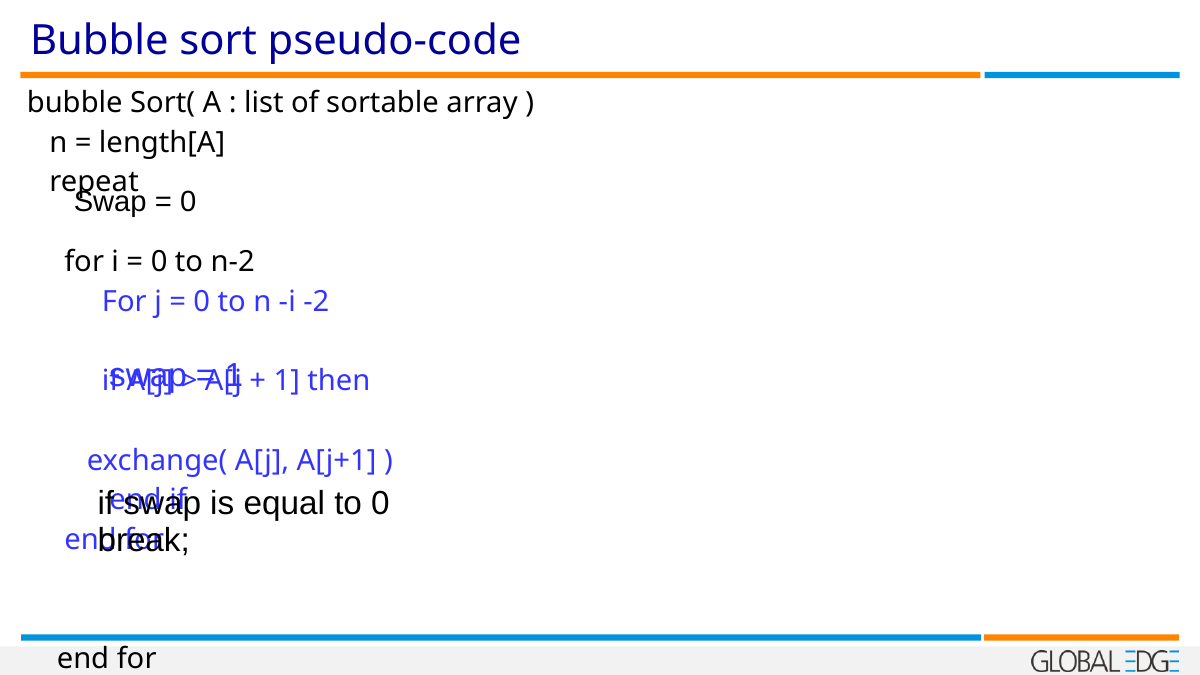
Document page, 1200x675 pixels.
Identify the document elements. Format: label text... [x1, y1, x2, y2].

text_box Swap = 0 [59, 177, 260, 225]
title Bubble sort pseudo-code [30, 14, 1141, 64]
text_box swap = 1 [94, 349, 308, 402]
subtitle bubble Sort( A : list of sortable array ) n = length[A] repeat for i = 0 to n-2 For j = 0 to n -i -2 if A[j] > A[j + 1] then exchange( A[j], A[j+1] ) end if end for end for end [26, 81, 1176, 630]
text_box if swap is equal to 0 break; [82, 477, 544, 567]
picture [1031, 650, 1179, 672]
